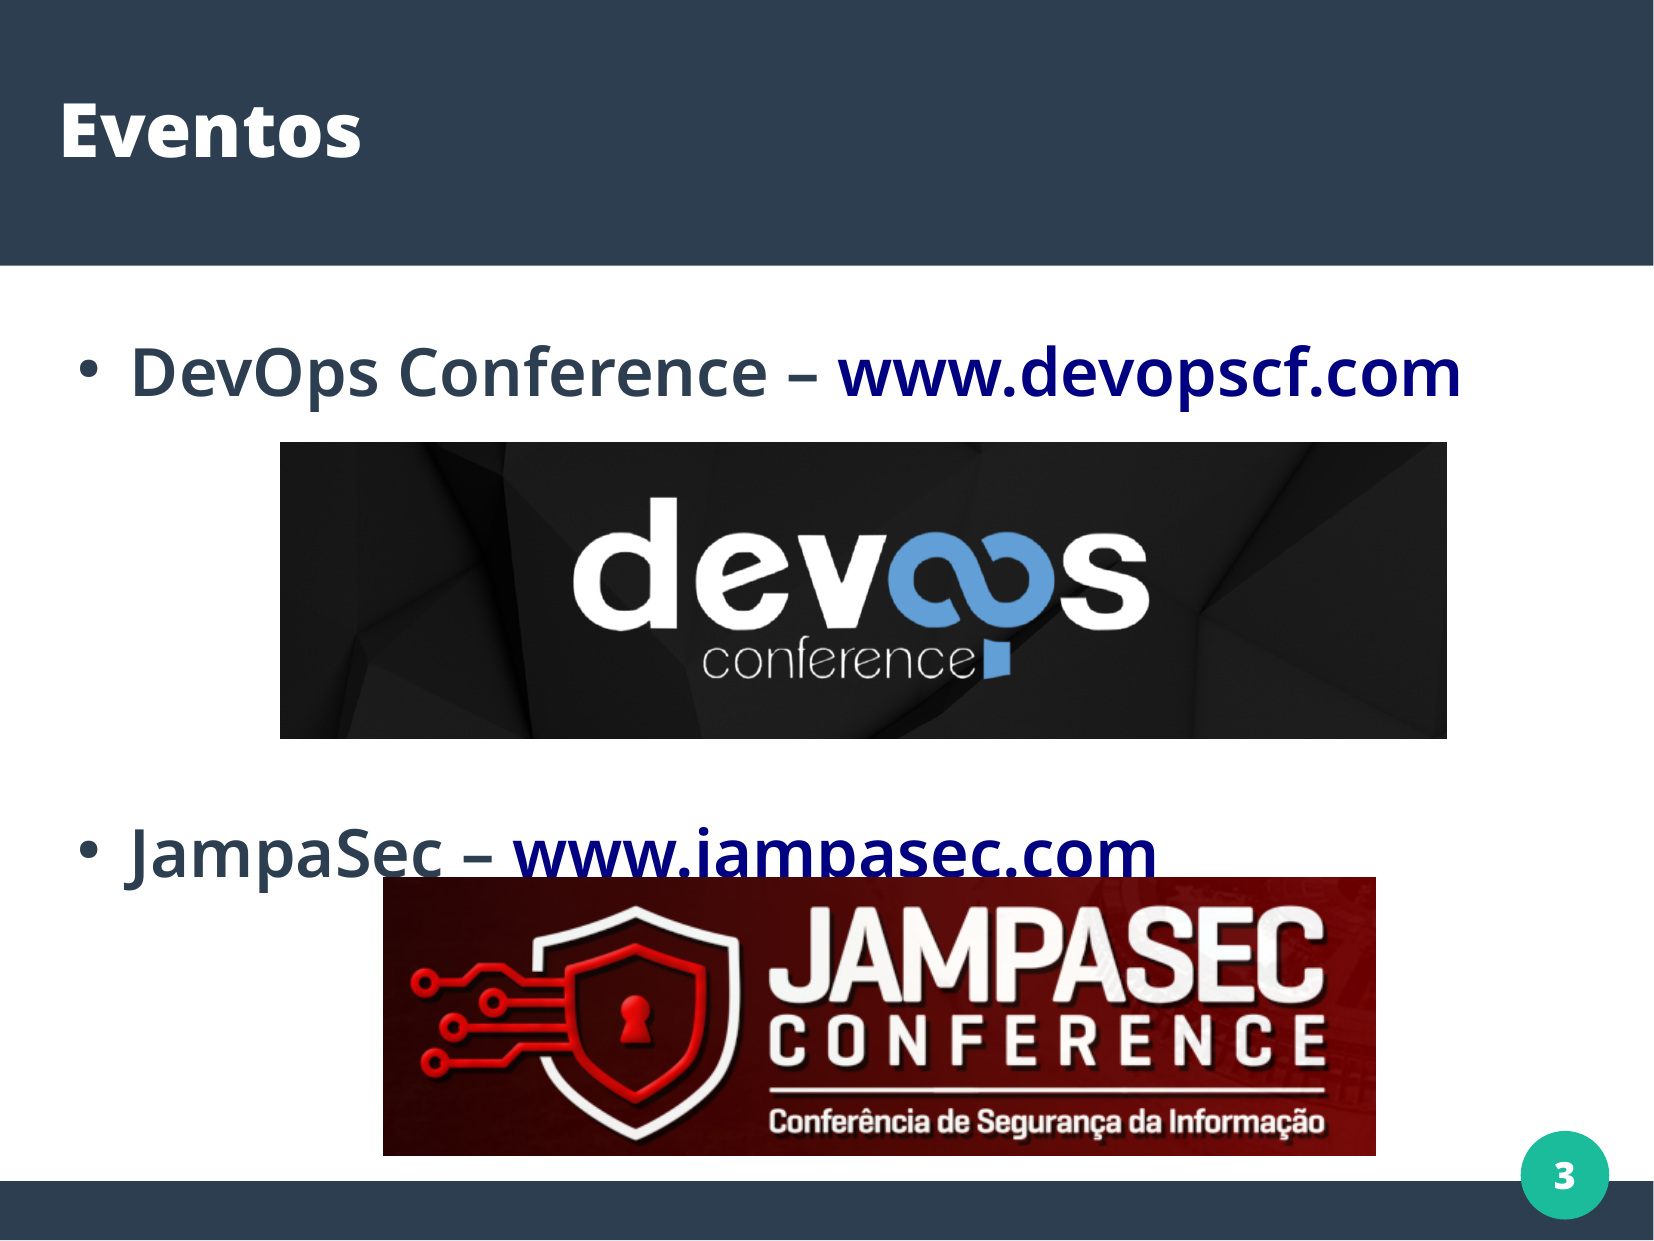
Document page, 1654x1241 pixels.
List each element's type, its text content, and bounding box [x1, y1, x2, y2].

picture [280, 442, 1447, 739]
list DevOps Conference – www.devopscf.com JampaSec – www.jampasec.com [59, 324, 1595, 1152]
picture [383, 877, 1376, 1156]
title Eventos [59, 49, 1595, 207]
